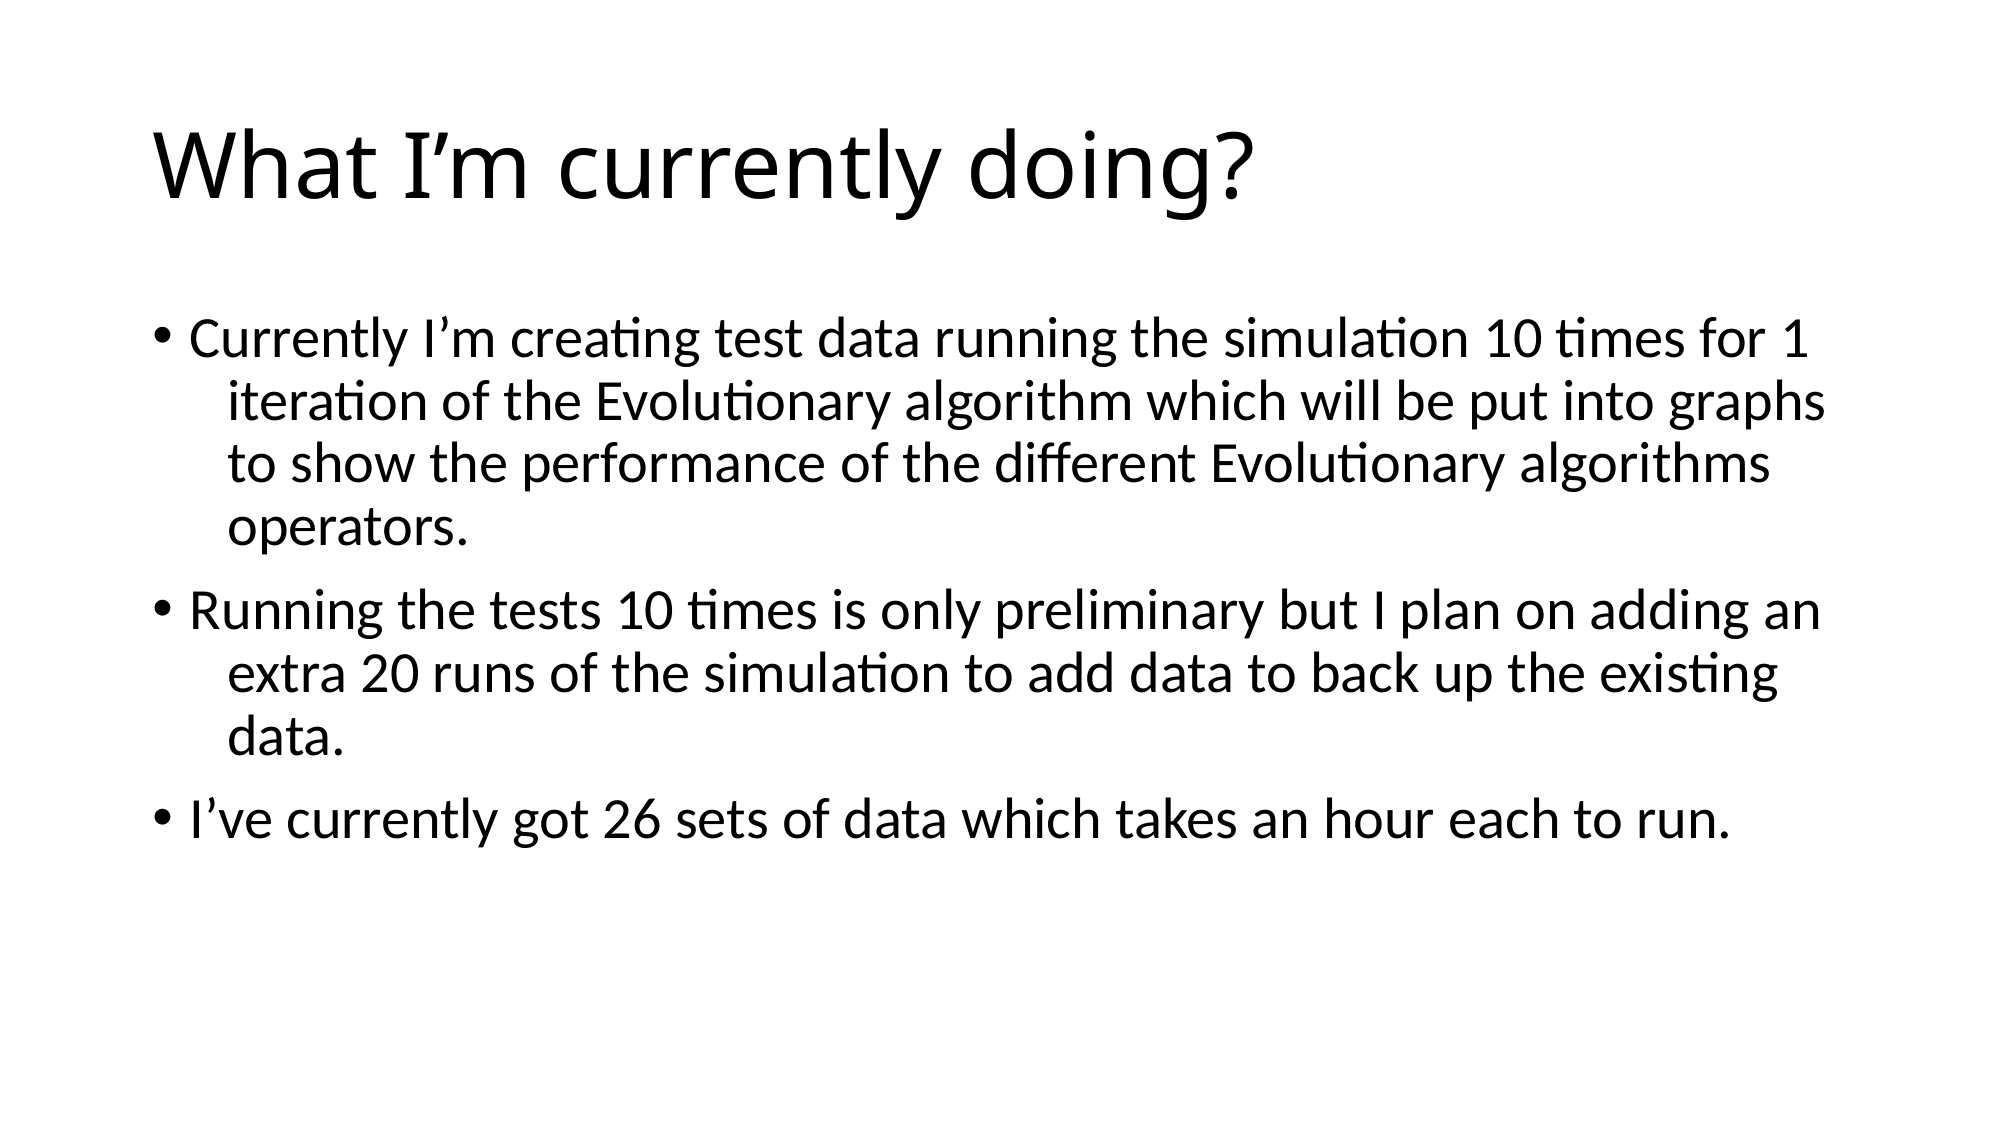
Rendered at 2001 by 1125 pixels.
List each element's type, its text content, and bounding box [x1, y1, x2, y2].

list Currently I’m creating test data running the simulation 10 times for 1 iteration of the Evolutionary algorithm which will be put into graphs to show the performance of the different Evolutionary algorithms operators. Running the tests 10 times is only preliminary but I plan on adding an extra 20 runs of the simulation to add data to back up the existing data. I’ve currently got 26 sets of data which takes an hour each to run. [137, 299, 1863, 1014]
title What I’m currently doing? [137, 59, 1863, 278]
